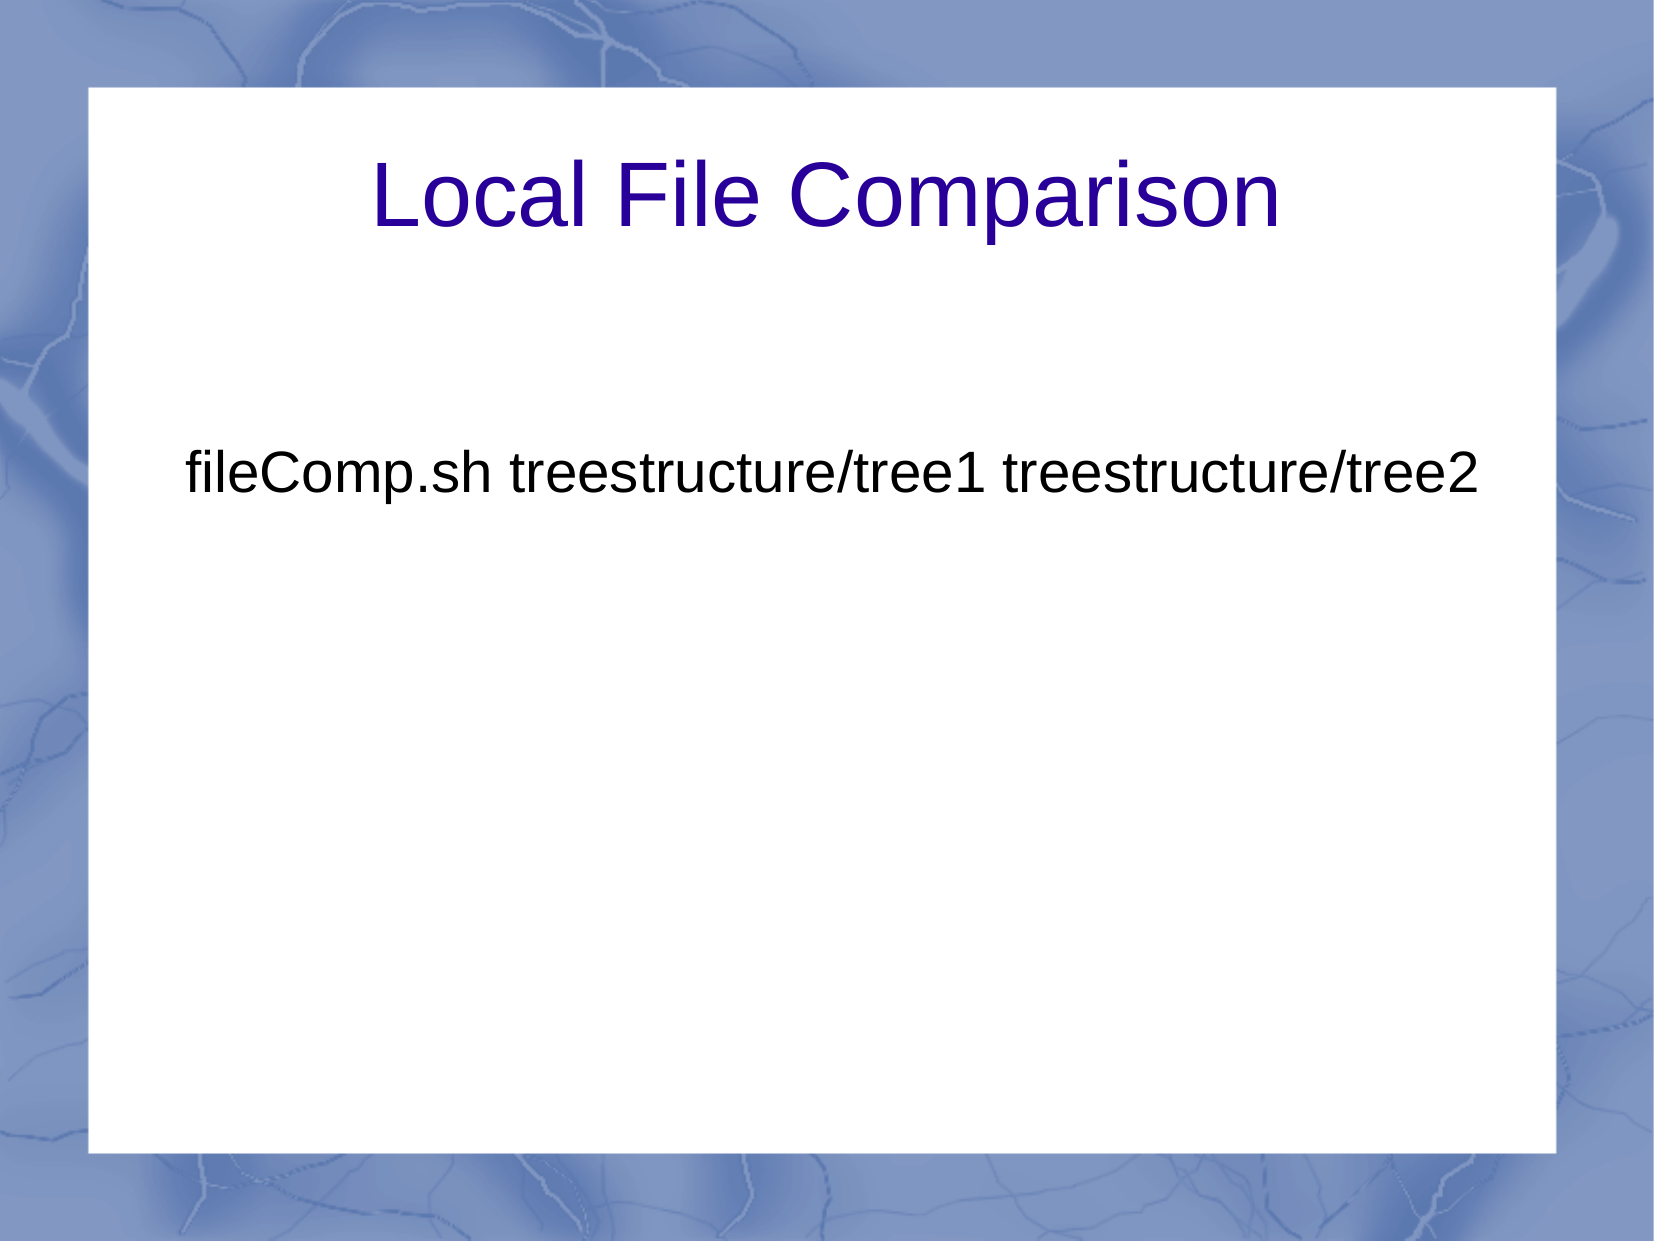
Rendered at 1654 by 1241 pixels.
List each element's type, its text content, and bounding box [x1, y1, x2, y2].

title Local File Comparison [118, 90, 1536, 298]
picture [0, 0, 1654, 1241]
list fileComp.sh treestructure/tree1 treestructure/tree2 [152, 344, 1534, 1127]
